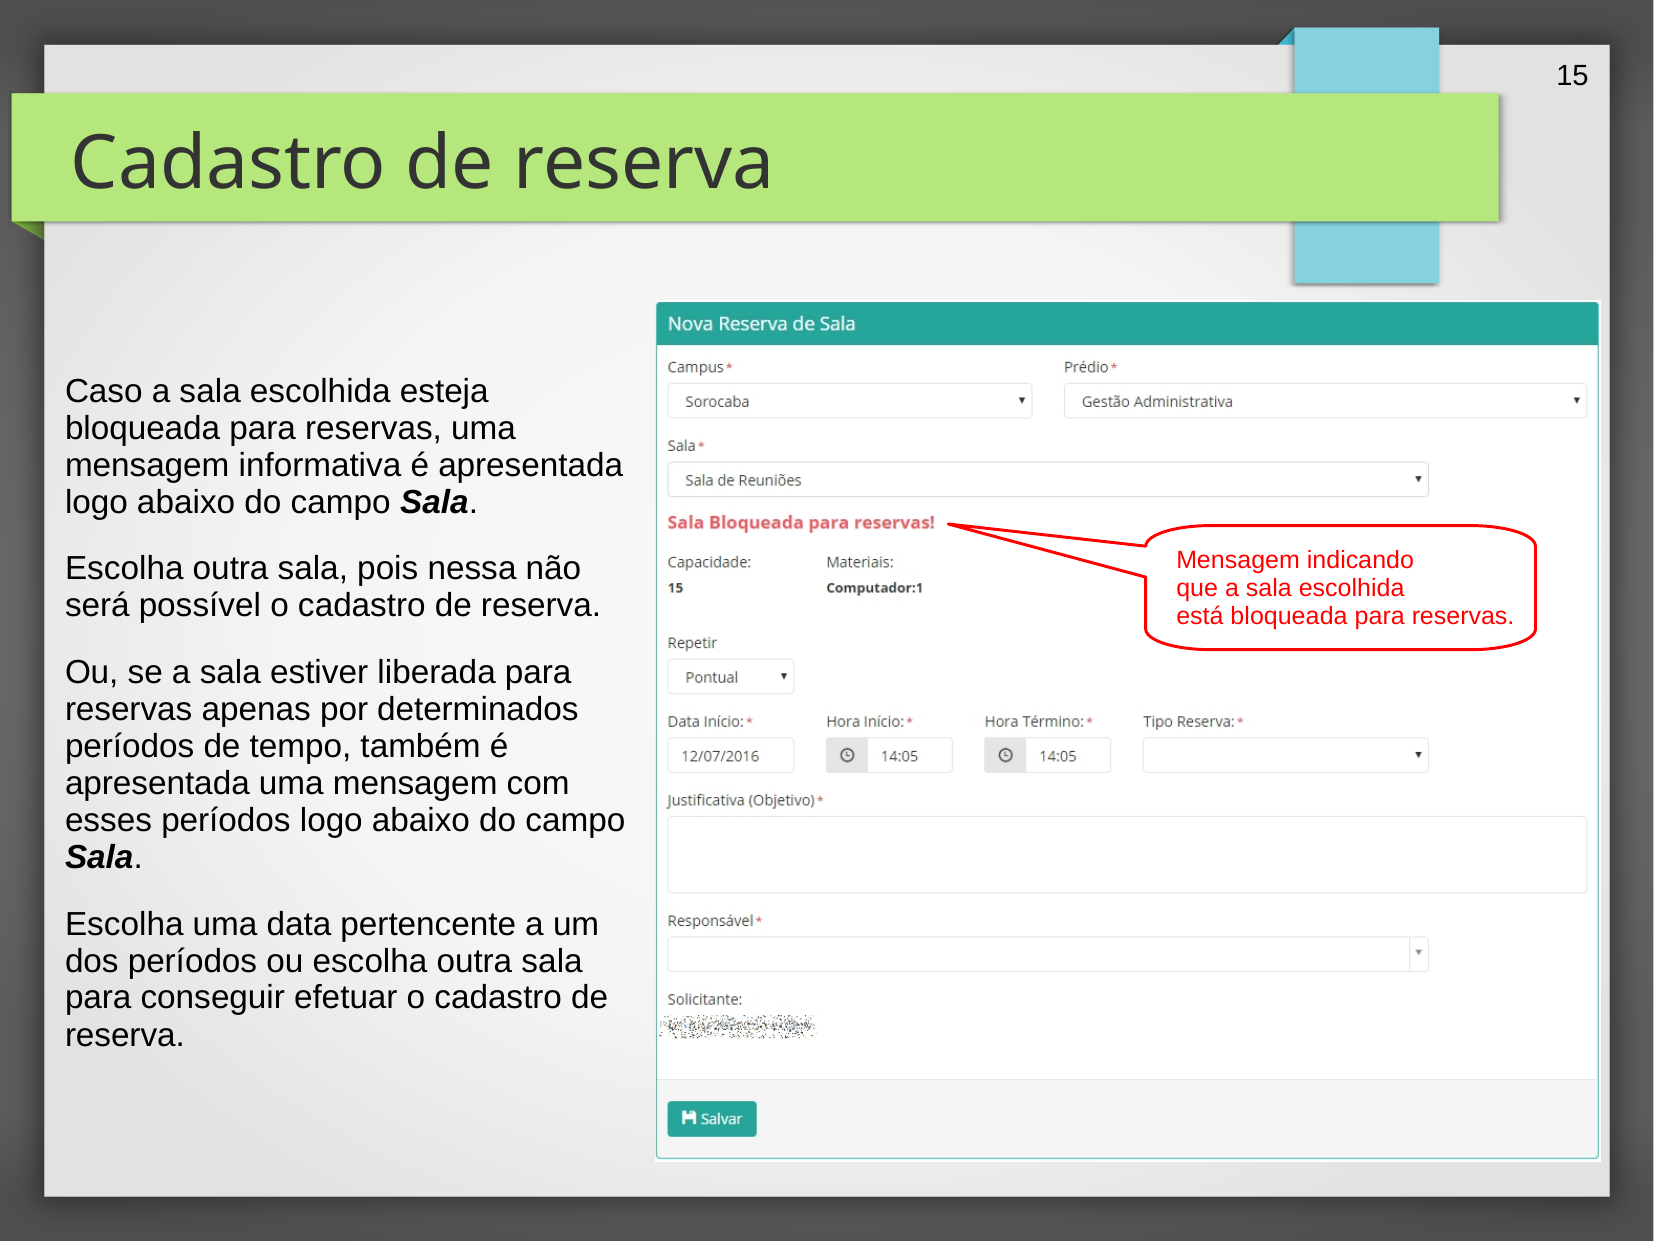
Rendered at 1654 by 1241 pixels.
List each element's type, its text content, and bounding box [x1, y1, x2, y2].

title Cadastro de reserva [70, 106, 1229, 213]
picture [0, 0, 1654, 1241]
list Caso a sala escolhida esteja bloqueada para reservas, uma mensagem informativa é apresentada logo abaixo do campo Sala. Escolha outra sala, pois nessa não será possível o cadastro de reserva. Ou, se a sala estiver liberada para reservas apenas por determinados períodos de tempo, também é apresentada uma mensagem com esses períodos logo abaixo do campo Sala. Escolha uma data pertencente a um dos períodos ou escolha outra sala para conseguir efetuar o cadastro de reserva. [64, 372, 644, 1128]
text_box Mensagem indicando que a sala escolhida está bloqueada para reservas. [948, 523, 1536, 650]
